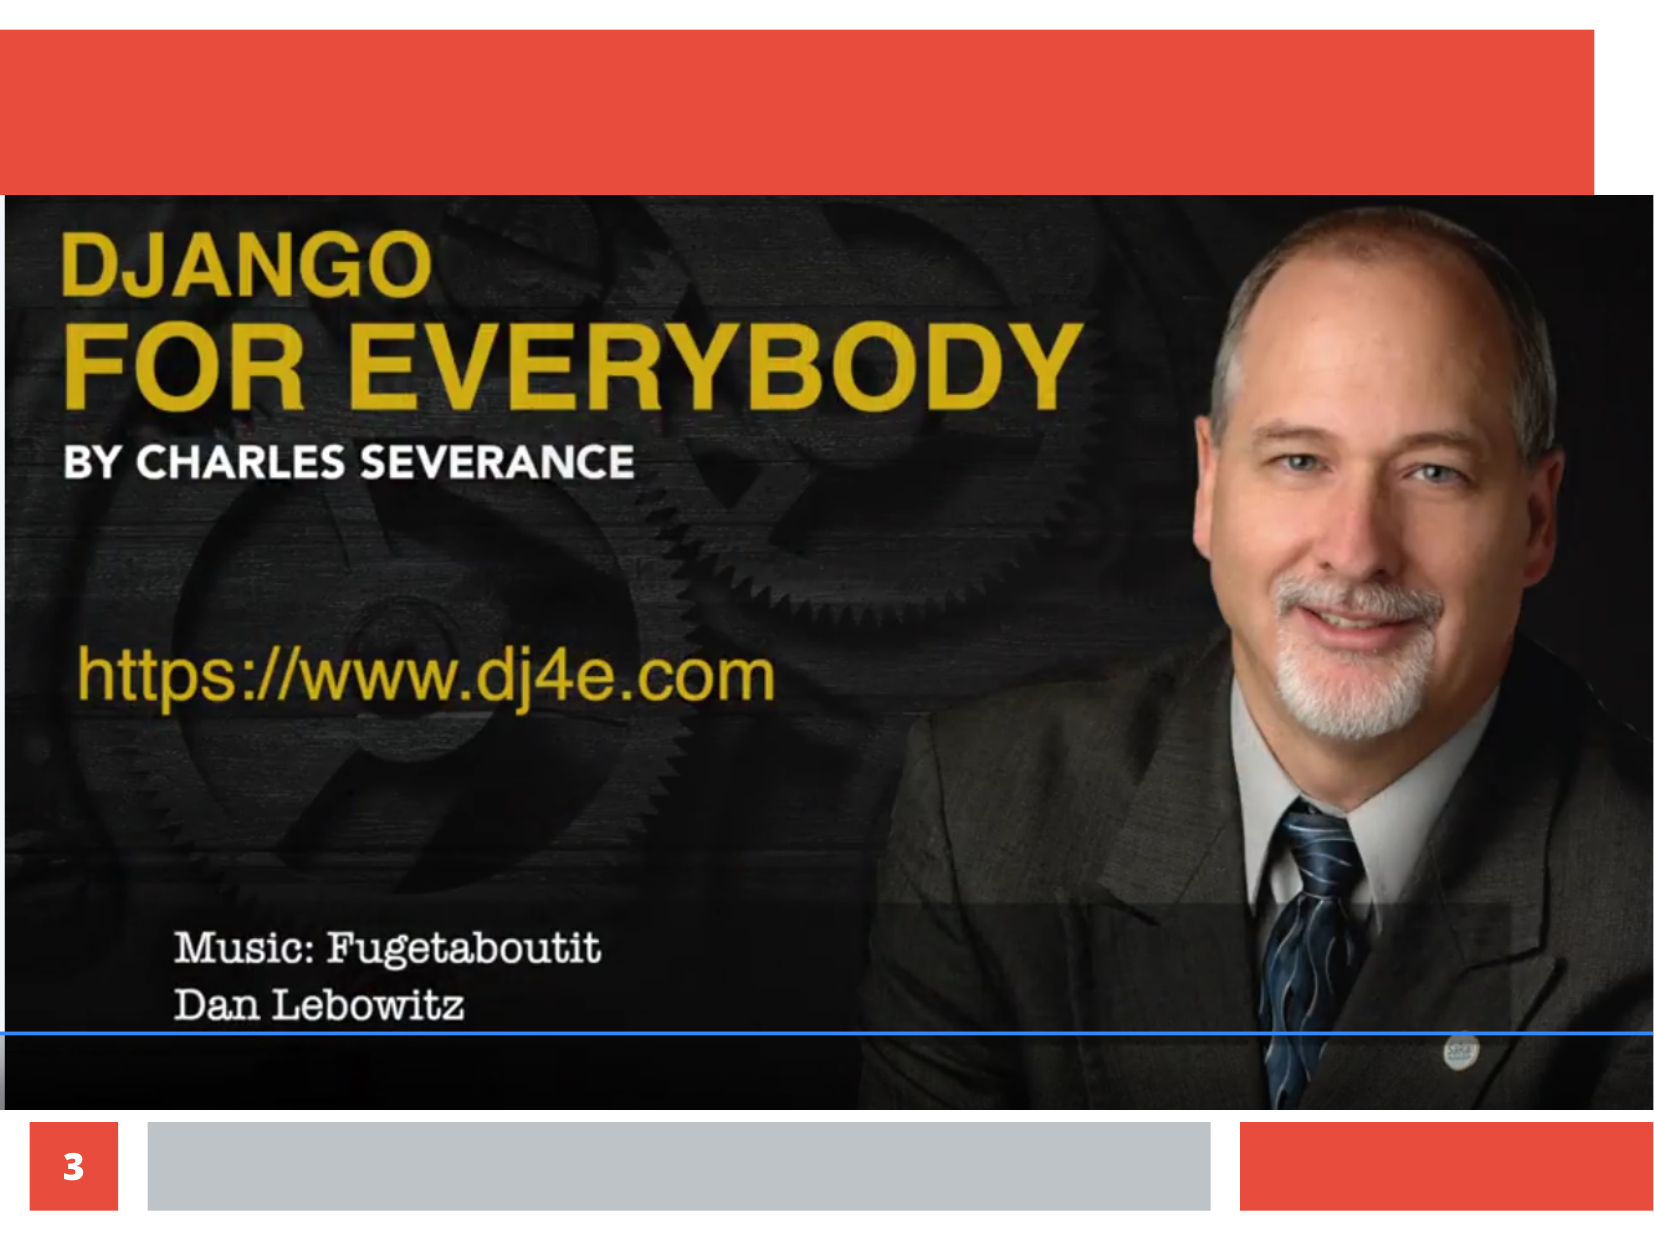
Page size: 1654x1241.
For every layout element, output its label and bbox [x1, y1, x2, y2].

picture [0, 195, 1654, 1111]
